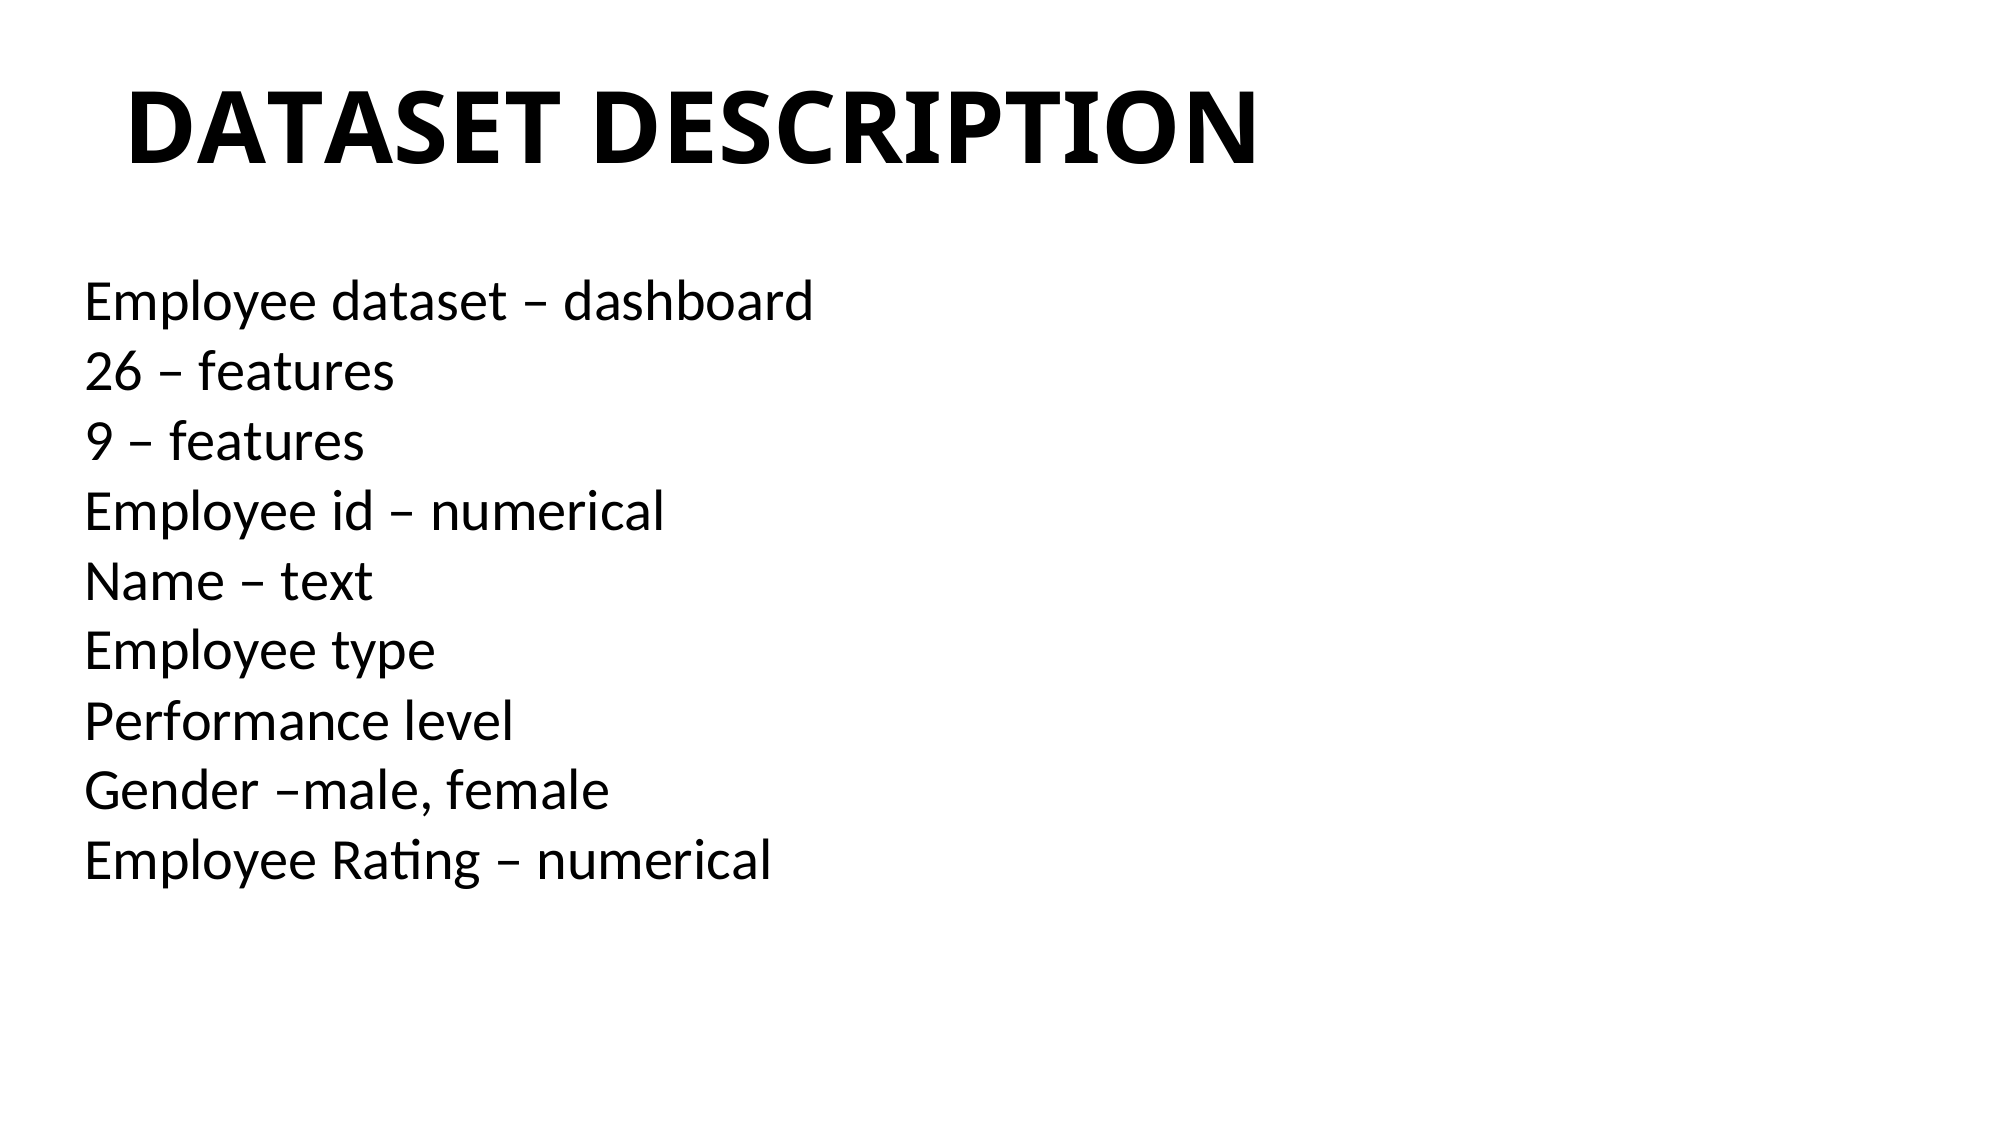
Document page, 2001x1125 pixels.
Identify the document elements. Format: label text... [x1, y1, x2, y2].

title DATASET DESCRIPTION [123, 63, 1877, 188]
list Employee dataset – dashboard 26 – features 9 – features Employee id – numerical Name – text Employee type Performance level Gender –male, female Employee Rating – numerical [84, 262, 1885, 1086]
